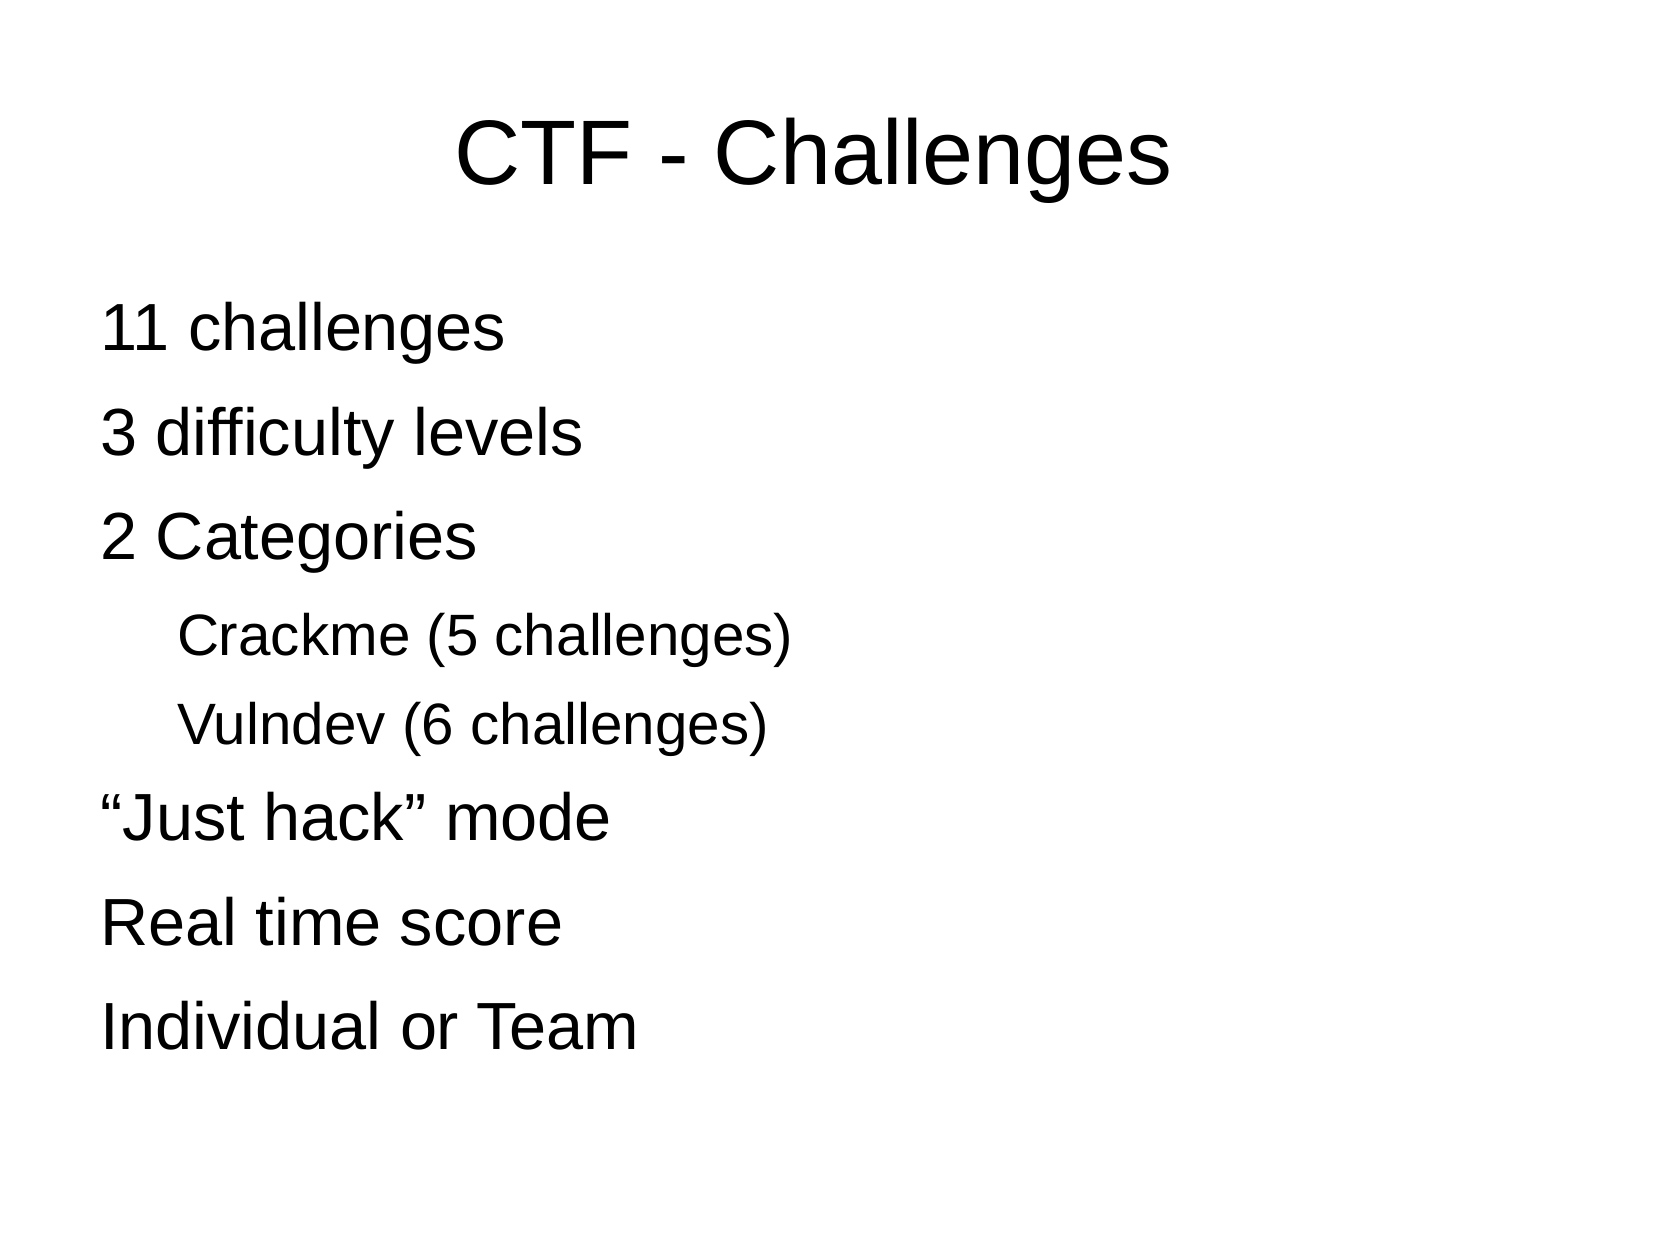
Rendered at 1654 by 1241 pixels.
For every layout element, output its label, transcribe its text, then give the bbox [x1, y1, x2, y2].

title CTF - Challenges [82, 56, 1571, 250]
list 11 challenges 3 difficulty levels 2 Categories Crackme (5 challenges) Vulndev (6 challenges) “Just hack” mode Real time score Individual or Team [82, 290, 1571, 1129]
